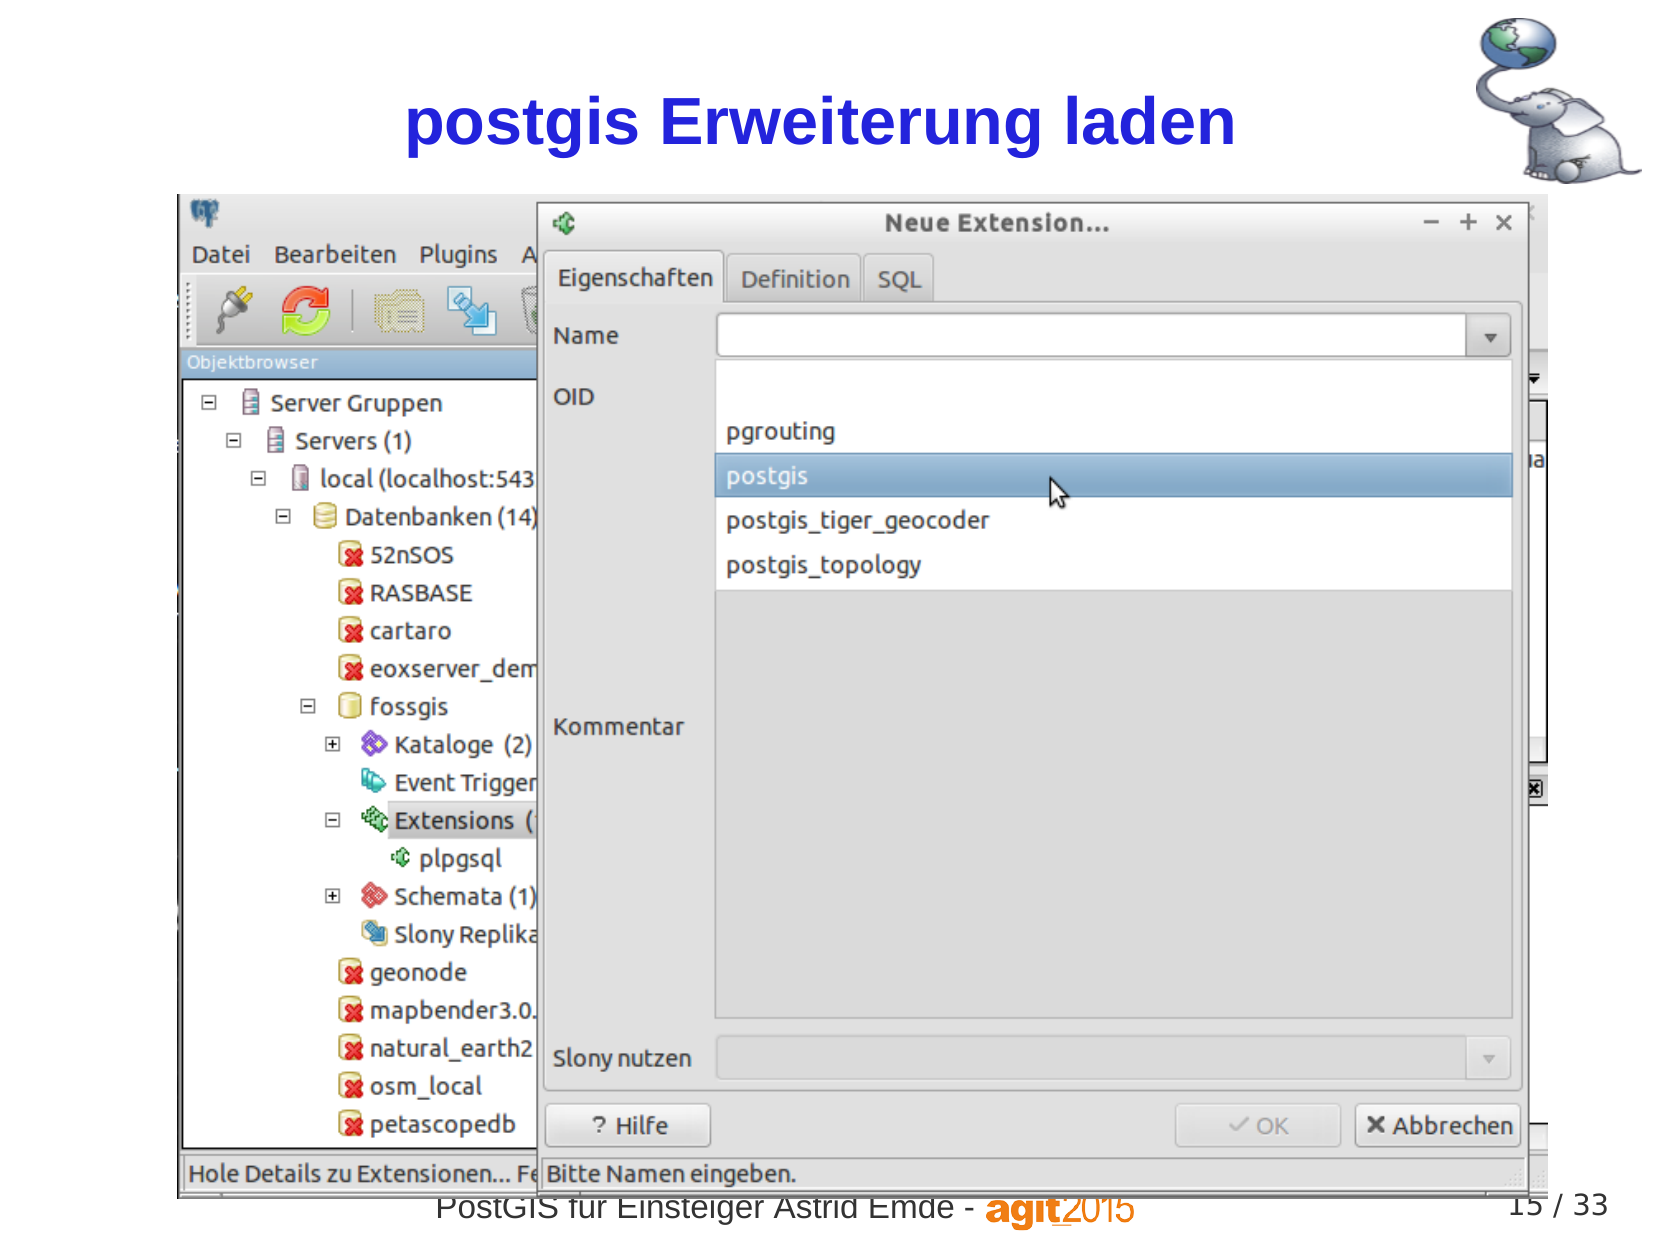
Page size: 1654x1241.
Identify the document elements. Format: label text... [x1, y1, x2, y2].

picture [1476, 18, 1642, 184]
picture [177, 194, 1548, 1231]
title postgis Erweiterung laden [76, 47, 1565, 195]
